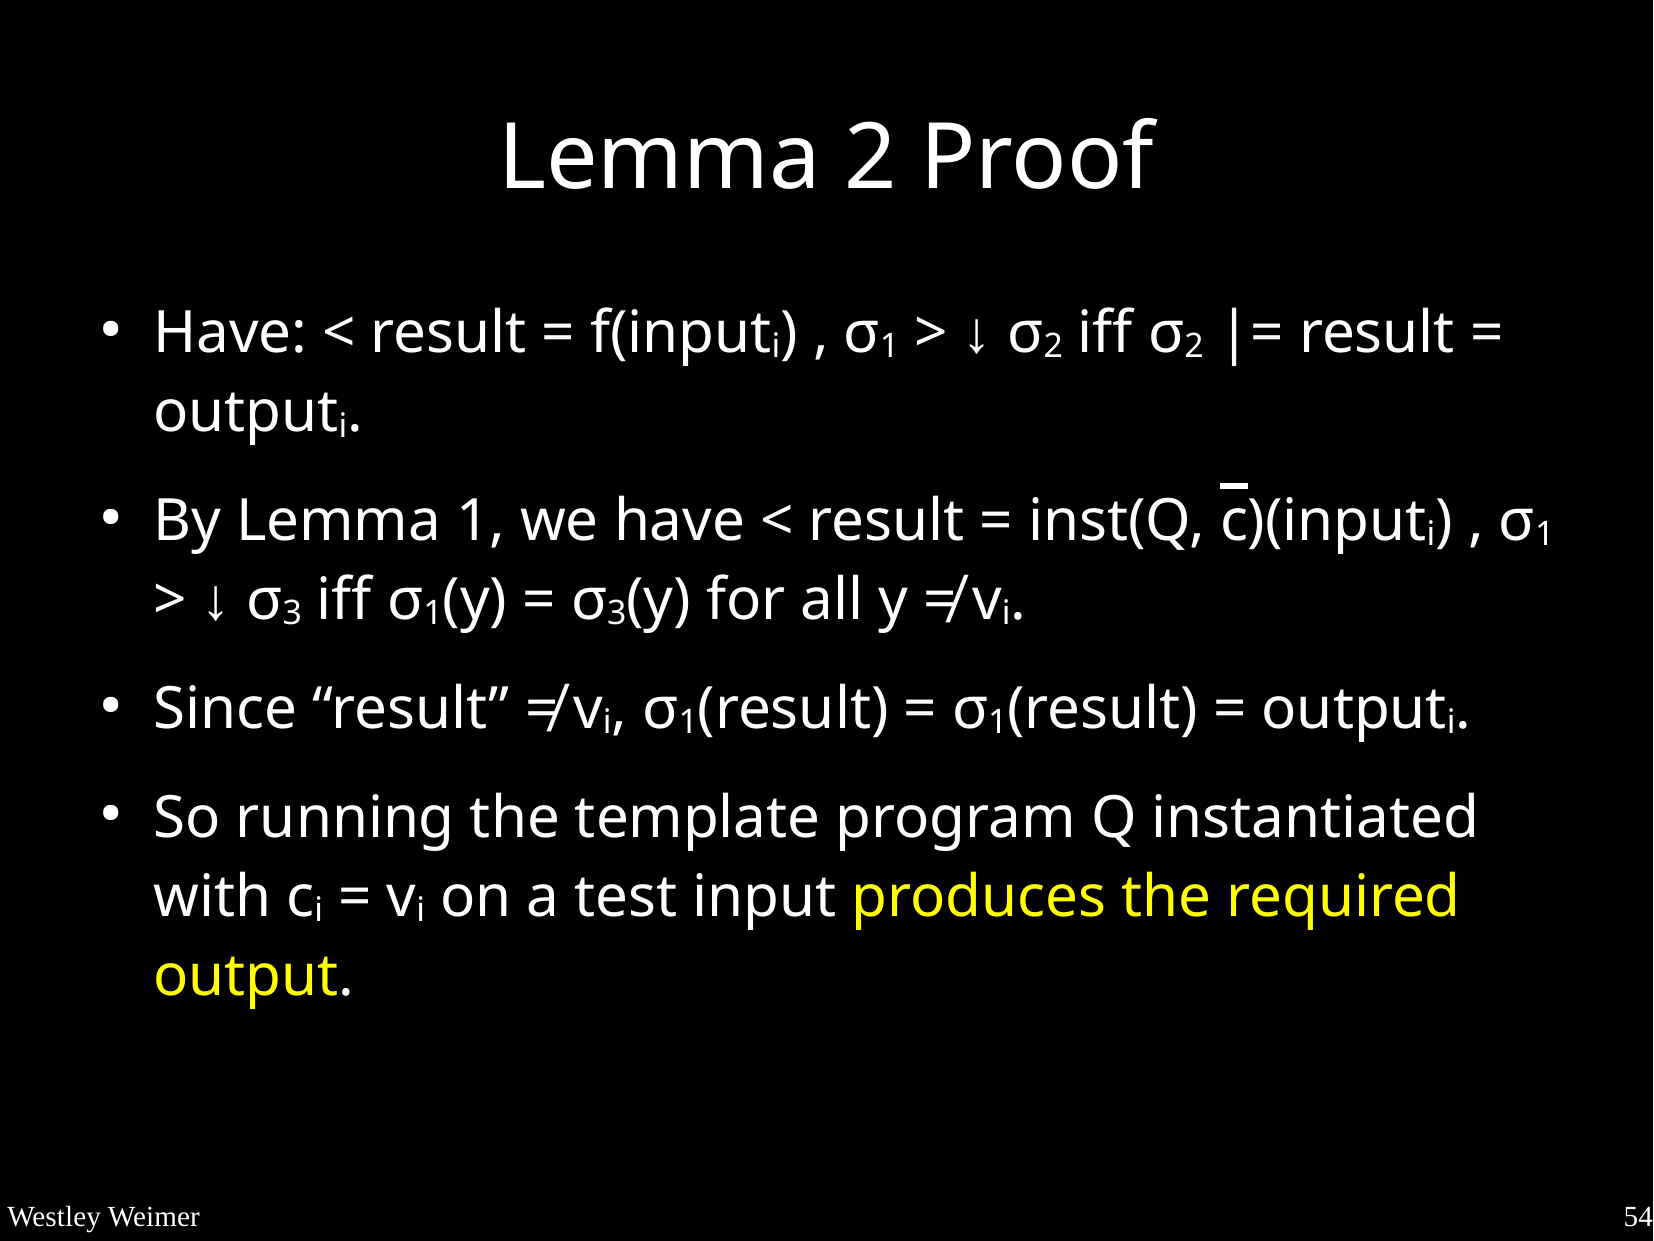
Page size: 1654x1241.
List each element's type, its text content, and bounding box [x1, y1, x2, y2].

list Have: < result = f(inputi) , σ1 > ↓ σ2 iff σ2 |= result = outputi. By Lemma 1, we have < result = inst(Q, c)(inputi) , σ1 > ↓ σ3 iff σ1(y) = σ3(y) for all y ≠ vi. Since “result” ≠ vi, σ1(result) = σ1(result) = outputi. So running the template program Q instantiated with ci = vi on a test input produces the required output. [82, 290, 1571, 1109]
title Lemma 2 Proof [82, 49, 1571, 257]
